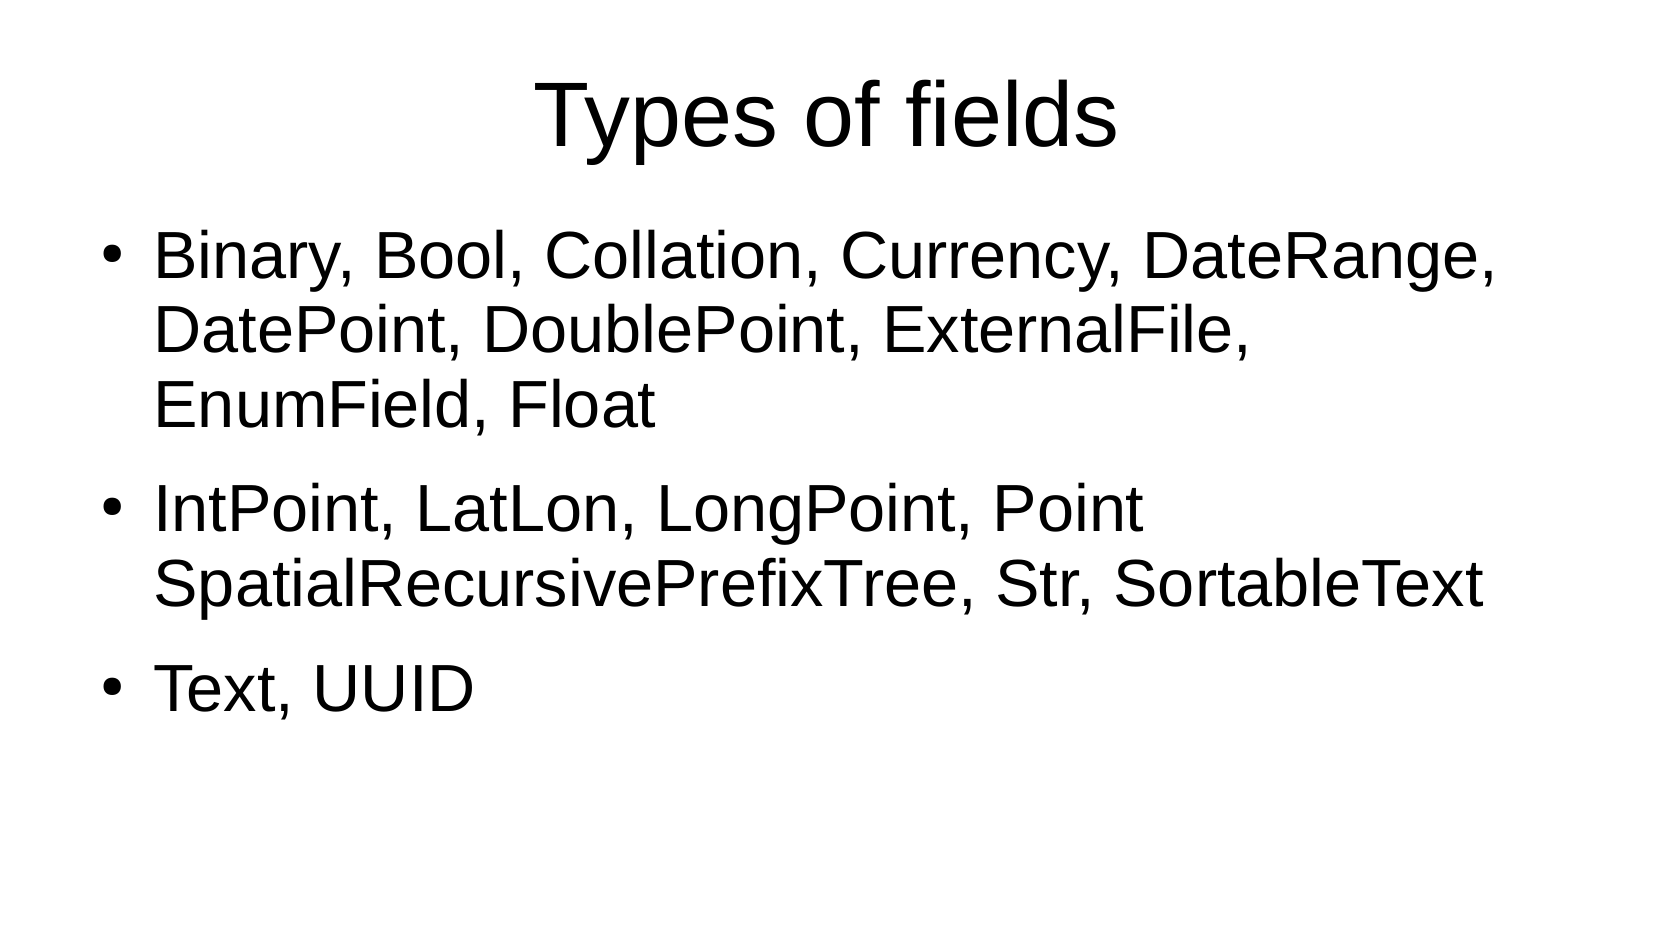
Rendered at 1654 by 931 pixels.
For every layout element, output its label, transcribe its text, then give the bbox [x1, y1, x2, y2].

list Binary, Bool, Collation, Currency, DateRange, DatePoint, DoublePoint, ExternalFile, EnumField, Float IntPoint, LatLon, LongPoint, Point SpatialRecursivePrefixTree, Str, SortableText Text, UUID [82, 217, 1571, 758]
title Types of fields [82, 37, 1571, 193]
